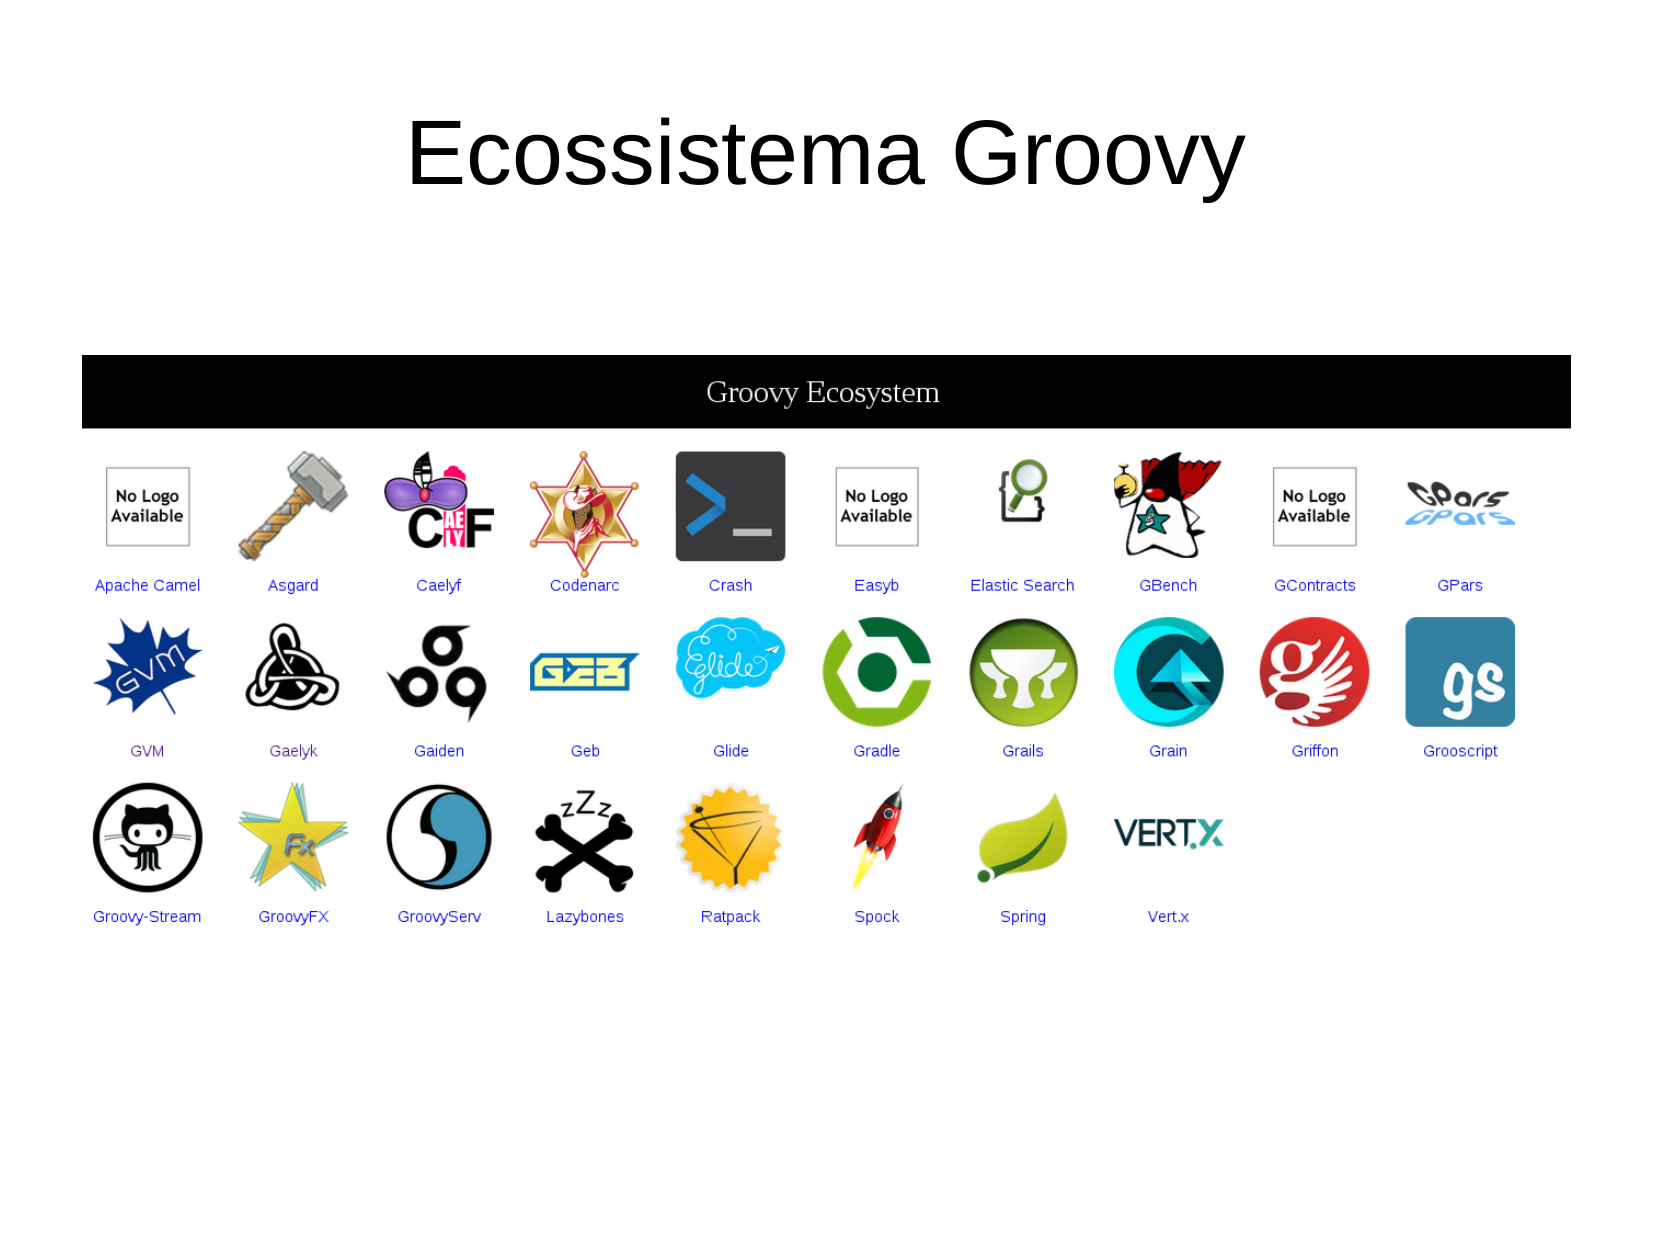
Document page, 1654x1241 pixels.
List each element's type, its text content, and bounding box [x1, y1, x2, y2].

title Ecossistema Groovy [82, 49, 1571, 257]
picture [82, 355, 1571, 944]
